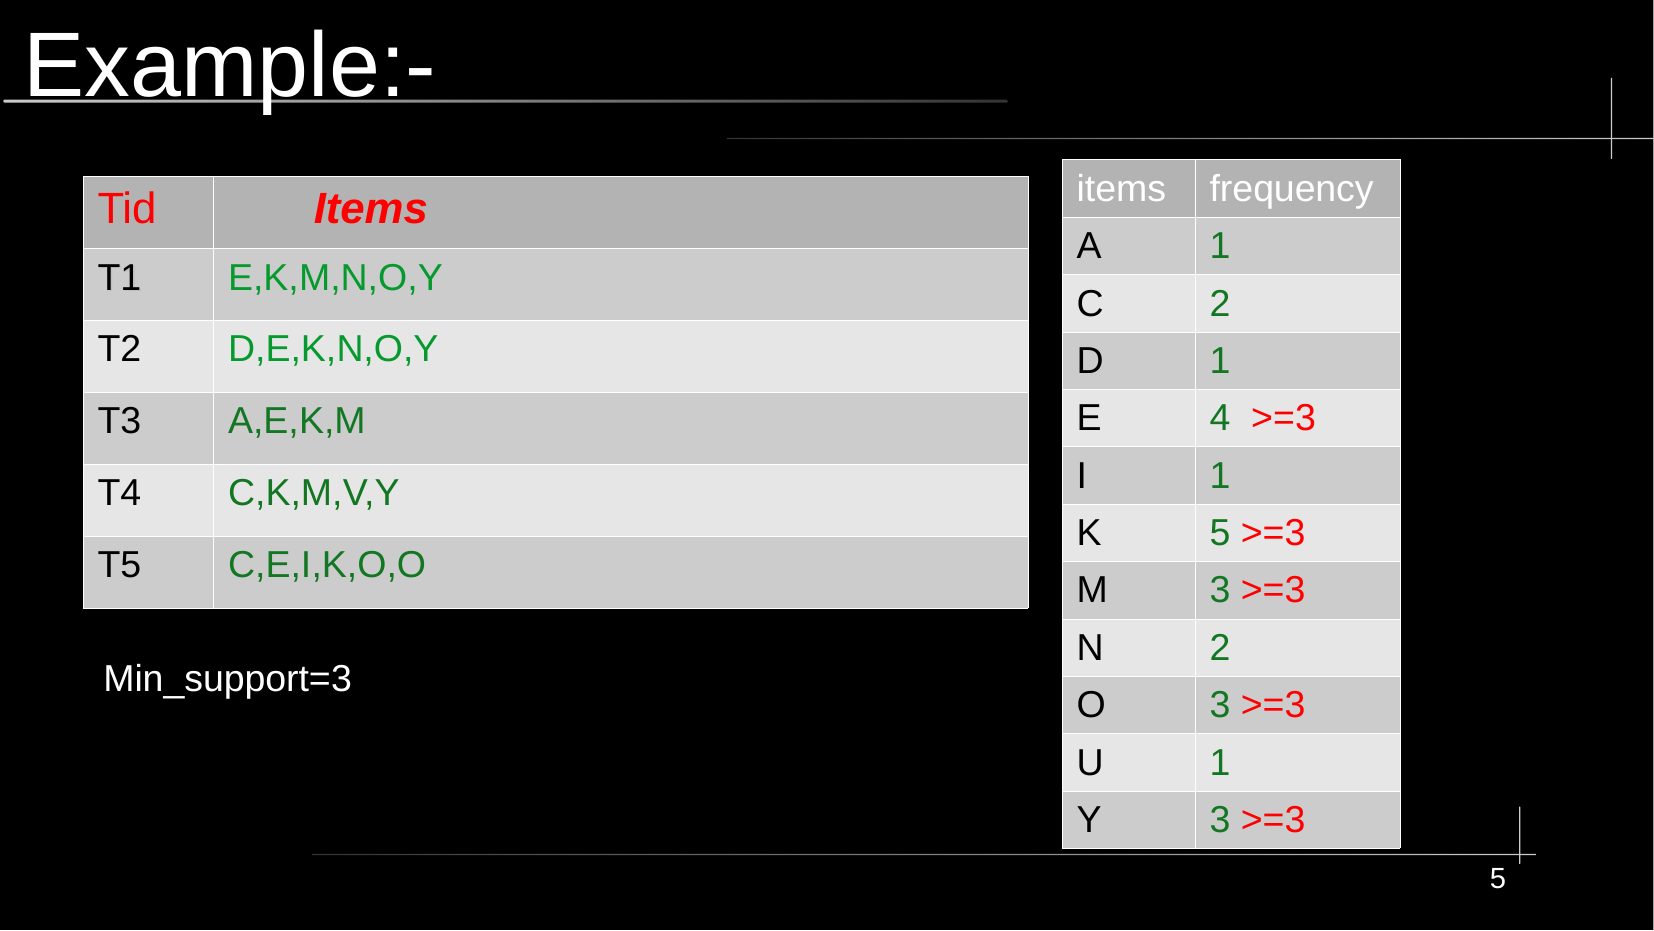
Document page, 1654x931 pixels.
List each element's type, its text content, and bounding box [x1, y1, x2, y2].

table_cell Y [1063, 792, 1195, 848]
table_cell A,E,K,M [214, 393, 1028, 464]
table_cell D,E,K,N,O,Y [214, 321, 1028, 392]
table_cell 2 [1196, 275, 1400, 332]
table_cell C,E,I,K,O,O [214, 537, 1028, 608]
table_cell A [1063, 218, 1195, 274]
table_cell 1 [1196, 333, 1400, 389]
table_cell M [1063, 562, 1195, 619]
title Example:- [23, 11, 1589, 119]
table_cell C,K,M,V,Y [214, 465, 1028, 536]
table_cell T1 [84, 249, 213, 320]
table_cell 3 >=3 [1196, 677, 1400, 733]
table_cell E,K,M,N,O,Y [214, 249, 1028, 320]
table_cell T3 [84, 393, 213, 464]
table_header frequency [1196, 160, 1400, 217]
table_cell 3 >=3 [1196, 792, 1400, 848]
table_cell K [1063, 505, 1195, 561]
table_cell 2 [1196, 620, 1400, 676]
table_cell T4 [84, 465, 213, 536]
table_cell T2 [84, 321, 213, 392]
table_cell 1 [1196, 218, 1400, 274]
table_cell N [1063, 620, 1195, 676]
table_cell C [1063, 275, 1195, 332]
table_header Tid [84, 177, 213, 248]
text_box Min_support=3 [88, 649, 532, 707]
table_cell U [1063, 734, 1195, 791]
table_cell 1 [1196, 447, 1400, 504]
table_cell 1 [1196, 734, 1400, 791]
table_cell 3 >=3 [1196, 562, 1400, 619]
table_cell E [1063, 390, 1195, 446]
table_cell O [1063, 677, 1195, 733]
table_cell 5 >=3 [1196, 505, 1400, 561]
table_header items [1063, 160, 1195, 217]
table_header Items [214, 177, 1028, 248]
table_cell I [1063, 447, 1195, 504]
table_cell T5 [84, 537, 213, 608]
table_cell 4 >=3 [1196, 390, 1400, 446]
table_cell D [1063, 333, 1195, 389]
